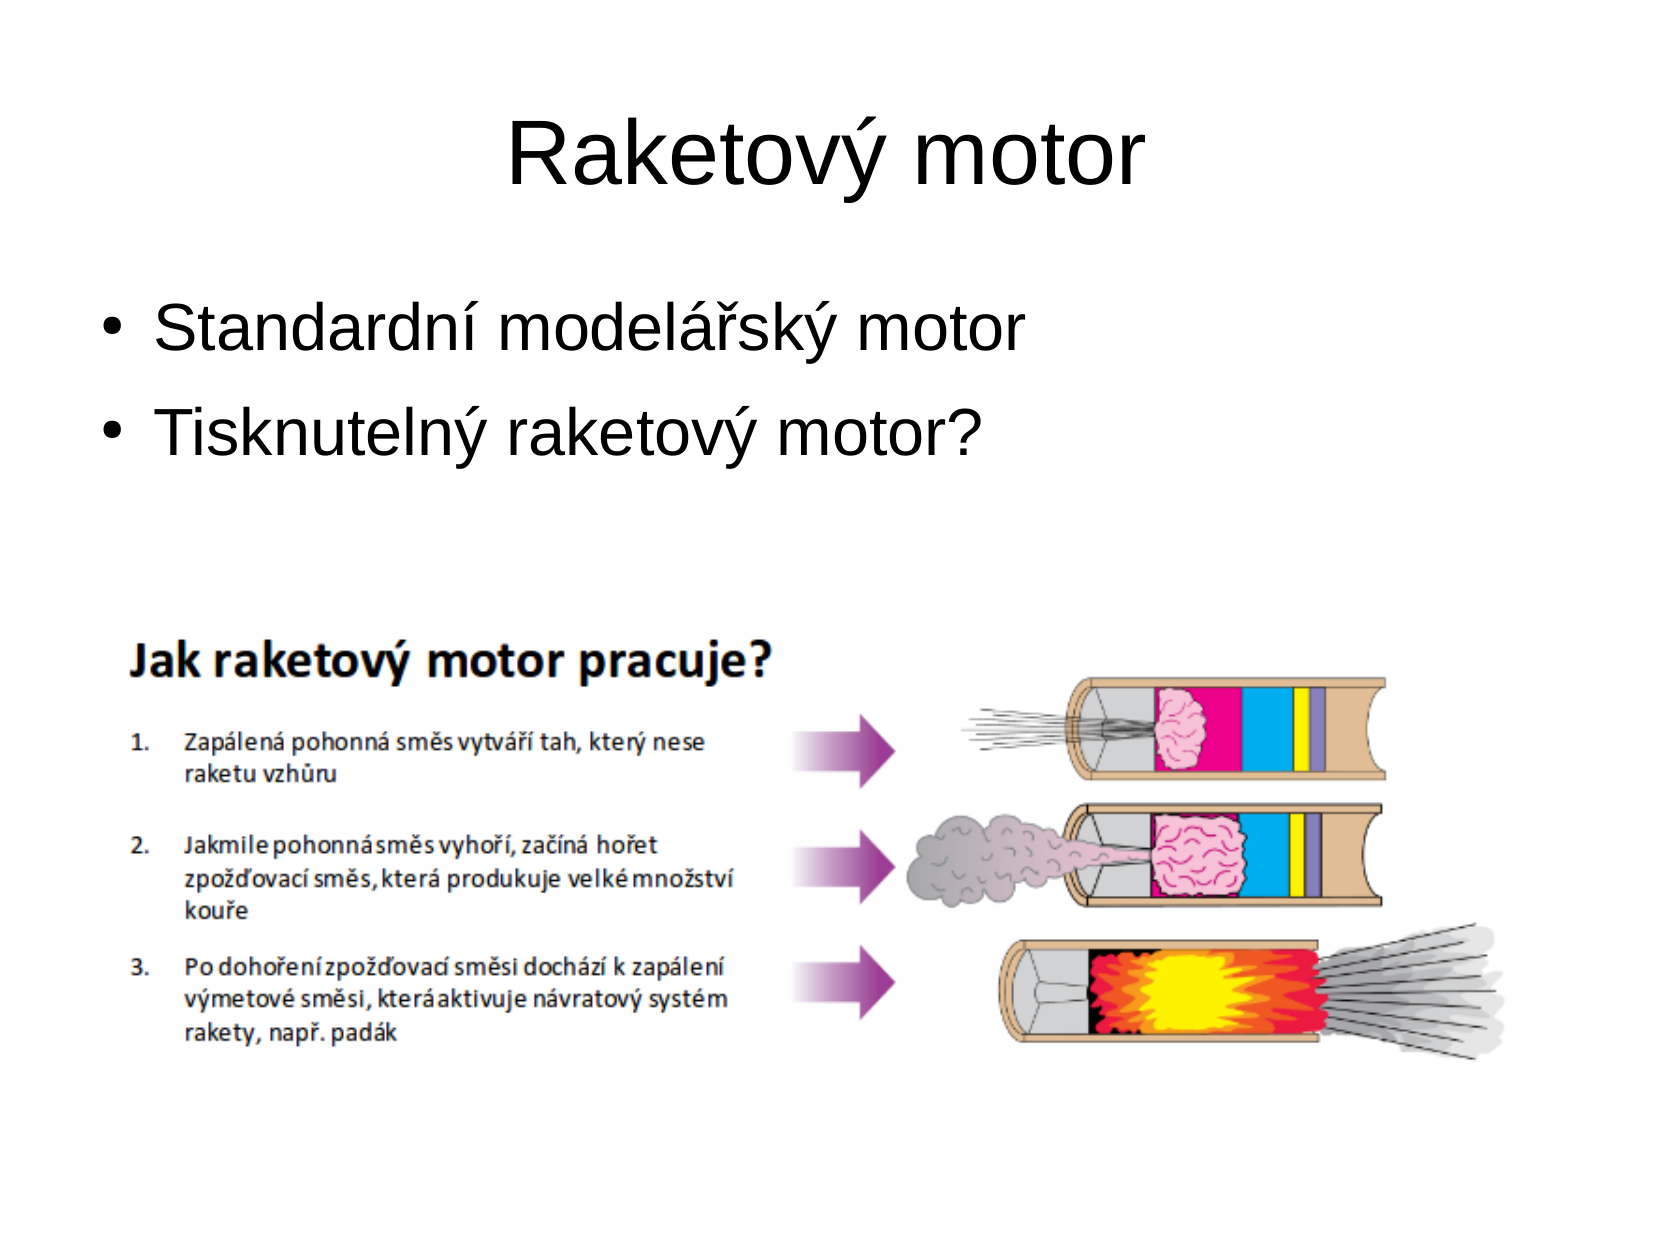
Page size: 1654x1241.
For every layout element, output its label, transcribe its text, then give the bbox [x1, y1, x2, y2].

list Standardní modelářský motor Tisknutelný raketový motor? [82, 290, 1571, 1010]
title Raketový motor [82, 49, 1571, 257]
picture [35, 625, 1568, 1075]
